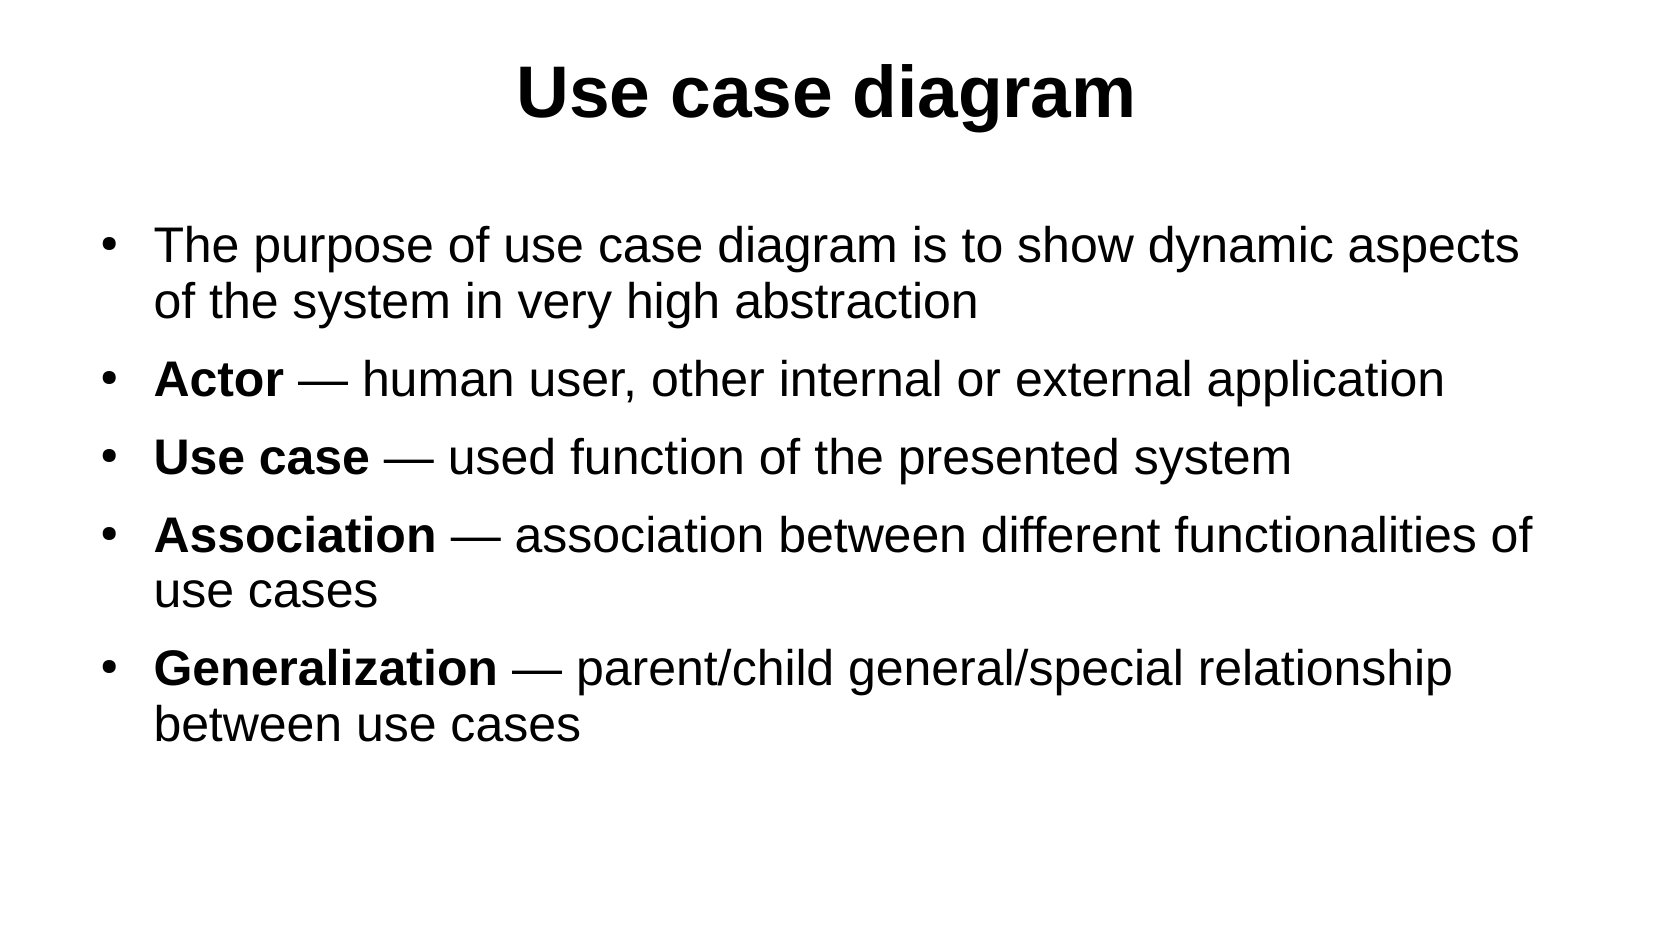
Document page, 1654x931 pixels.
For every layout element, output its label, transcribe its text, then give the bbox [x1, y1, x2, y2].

title Use case diagram [82, 37, 1571, 147]
list The purpose of use case diagram is to show dynamic aspects of the system in very high abstraction Actor — human user, other internal or external application Use case — used function of the presented system Association — association between different functionalities of use cases Generalization — parent/child general/special relationship between use cases [82, 217, 1538, 758]
